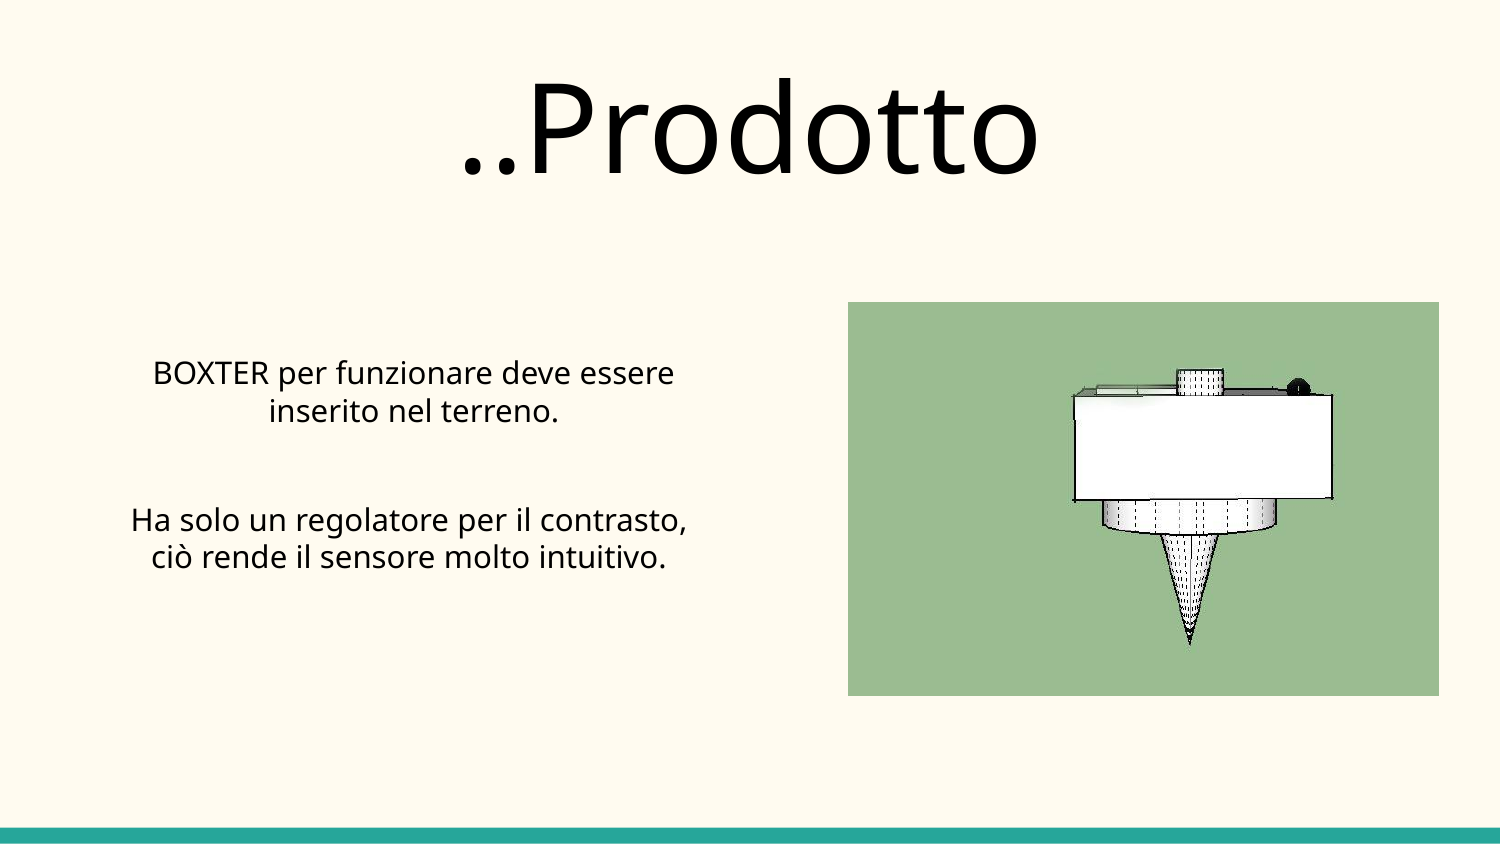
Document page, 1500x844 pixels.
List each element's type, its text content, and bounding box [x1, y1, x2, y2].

text_box Ha solo un regolatore per il contrasto, ciò rende il sensore molto intuitivo. [114, 482, 705, 593]
title ..Prodotto [51, 72, 1449, 174]
list BOXTER per funzionare deve essere inserito nel terreno. [134, 322, 694, 460]
picture [848, 302, 1439, 697]
